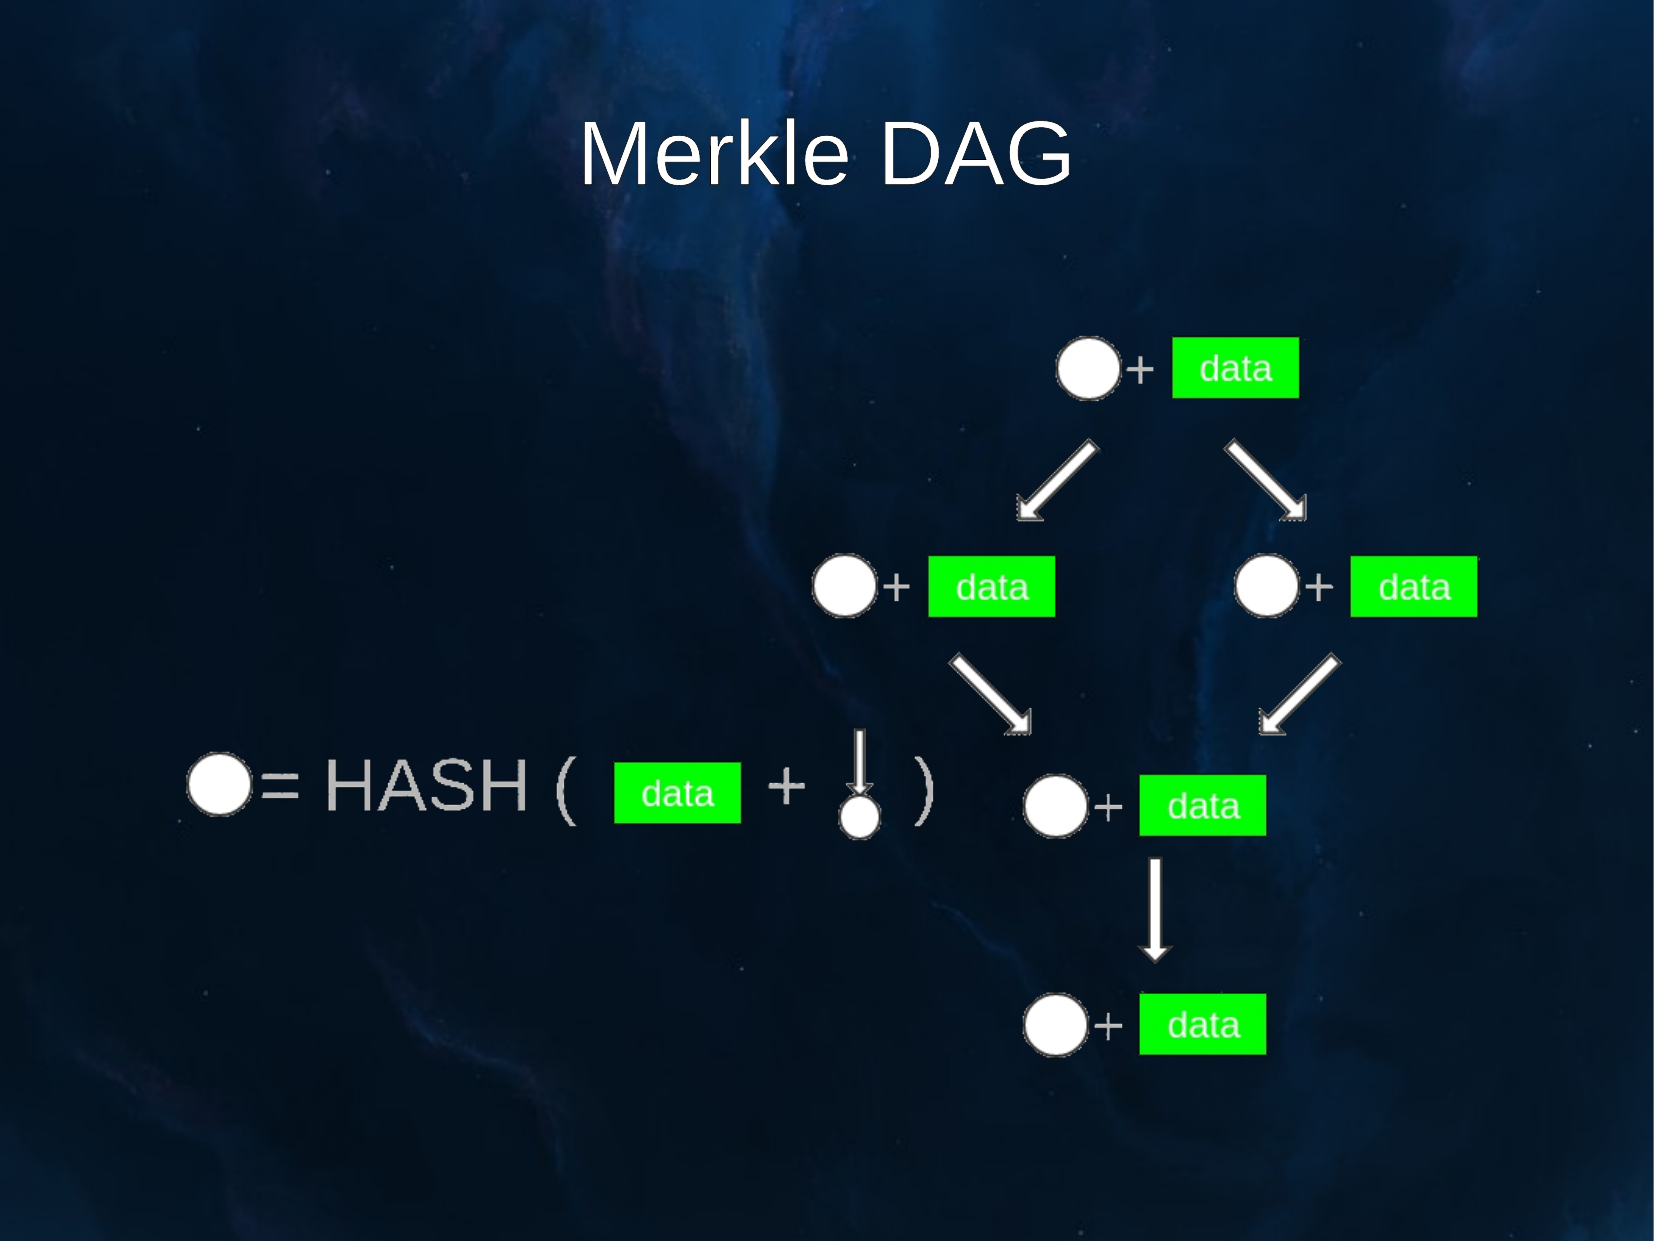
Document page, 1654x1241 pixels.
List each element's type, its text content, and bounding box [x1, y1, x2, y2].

picture [0, 0, 1654, 1241]
title Merkle DAG [82, 49, 1571, 257]
